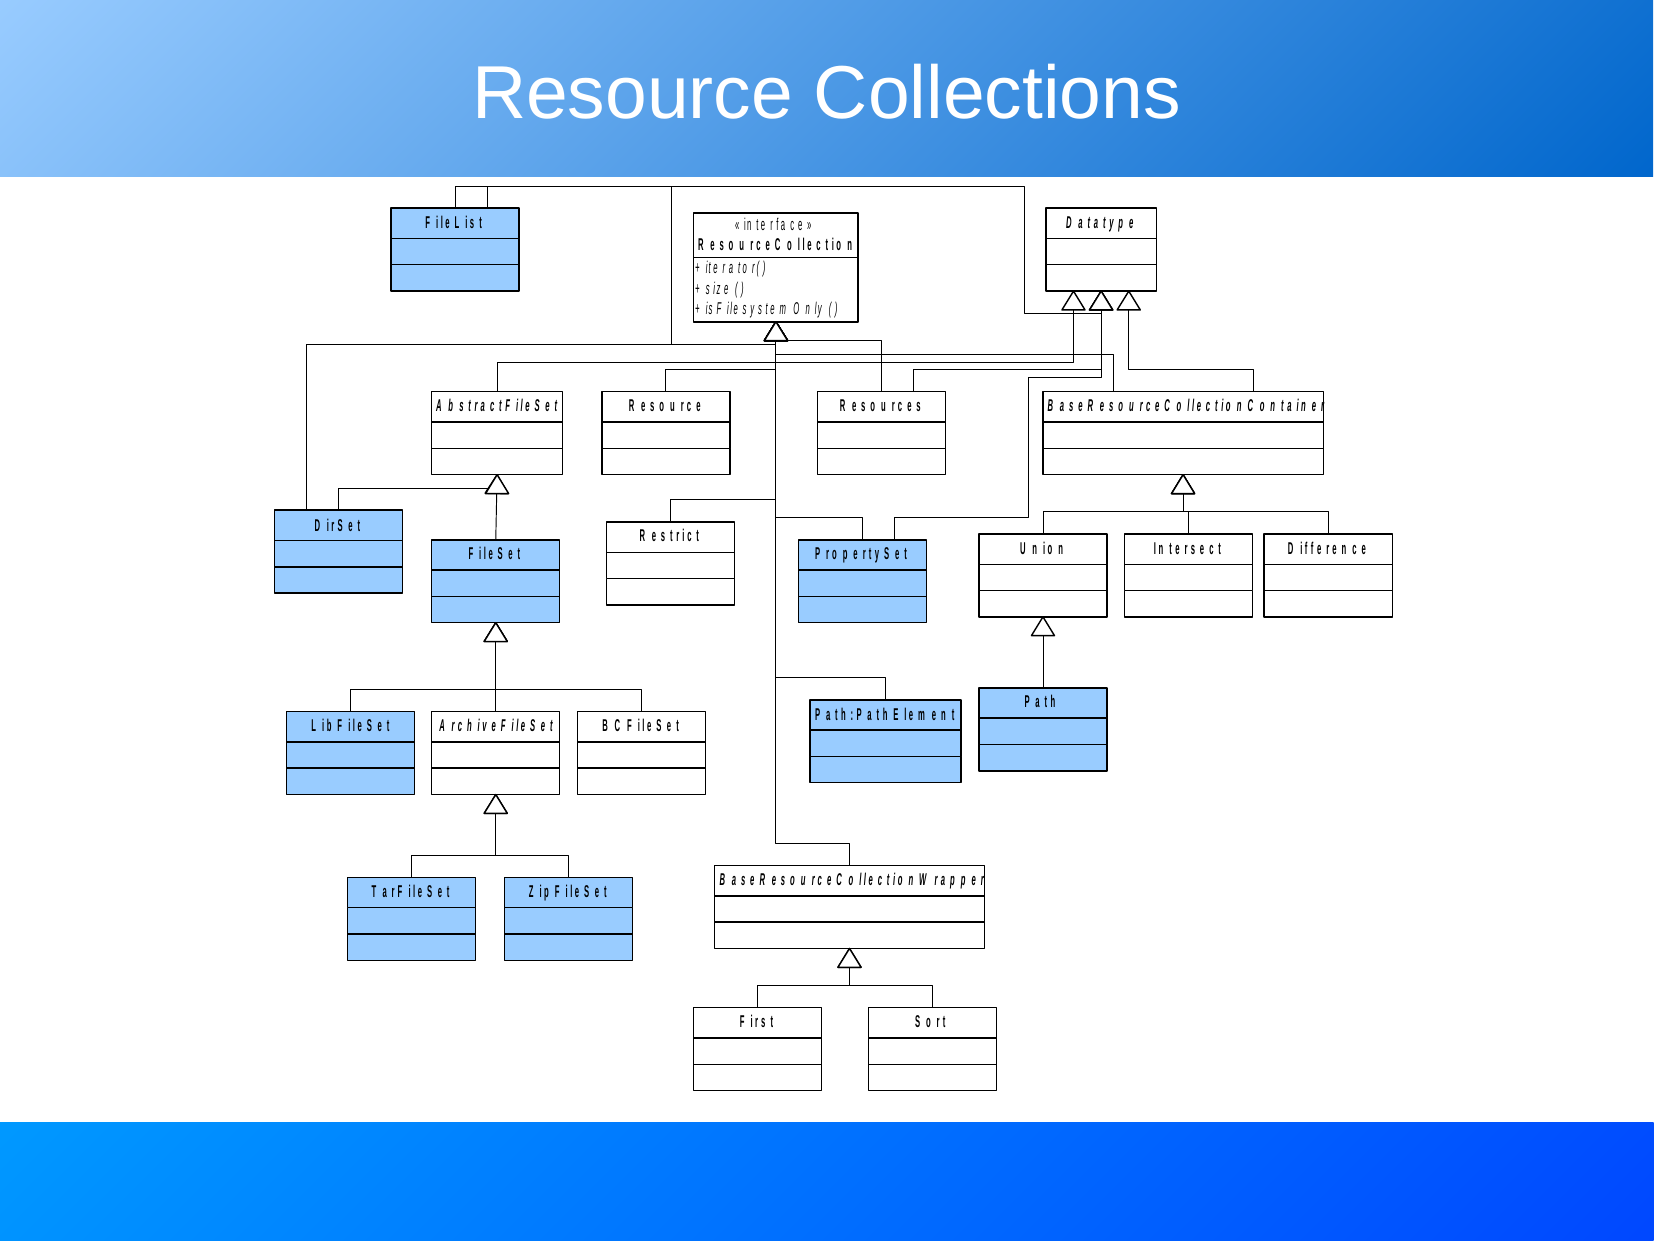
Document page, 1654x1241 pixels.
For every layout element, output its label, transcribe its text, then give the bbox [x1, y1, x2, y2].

picture [271, 183, 1396, 1094]
title Resource Collections [82, 22, 1571, 163]
